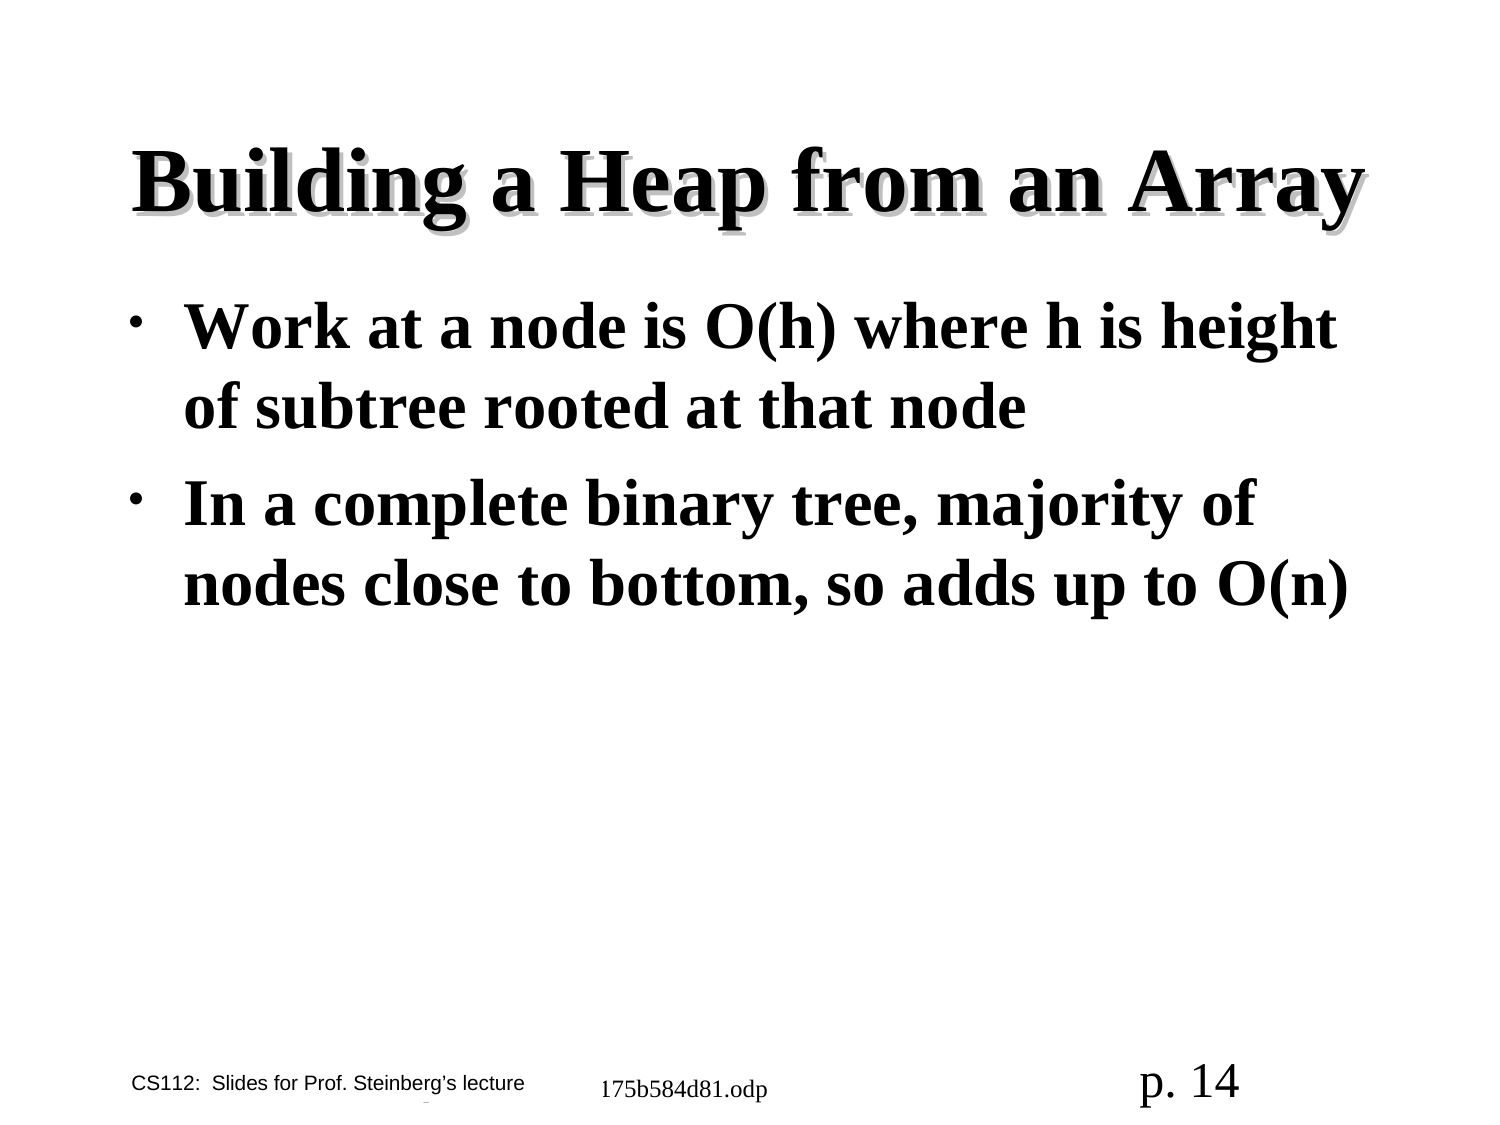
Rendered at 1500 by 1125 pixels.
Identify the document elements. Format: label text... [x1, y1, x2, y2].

list Work at a node is O(h) where h is height of subtree rooted at that node In a complete binary tree, majority of nodes close to bottom, so adds up to O(n) [112, 274, 1413, 1038]
title Building a Heap from an Array [112, 49, 1388, 238]
